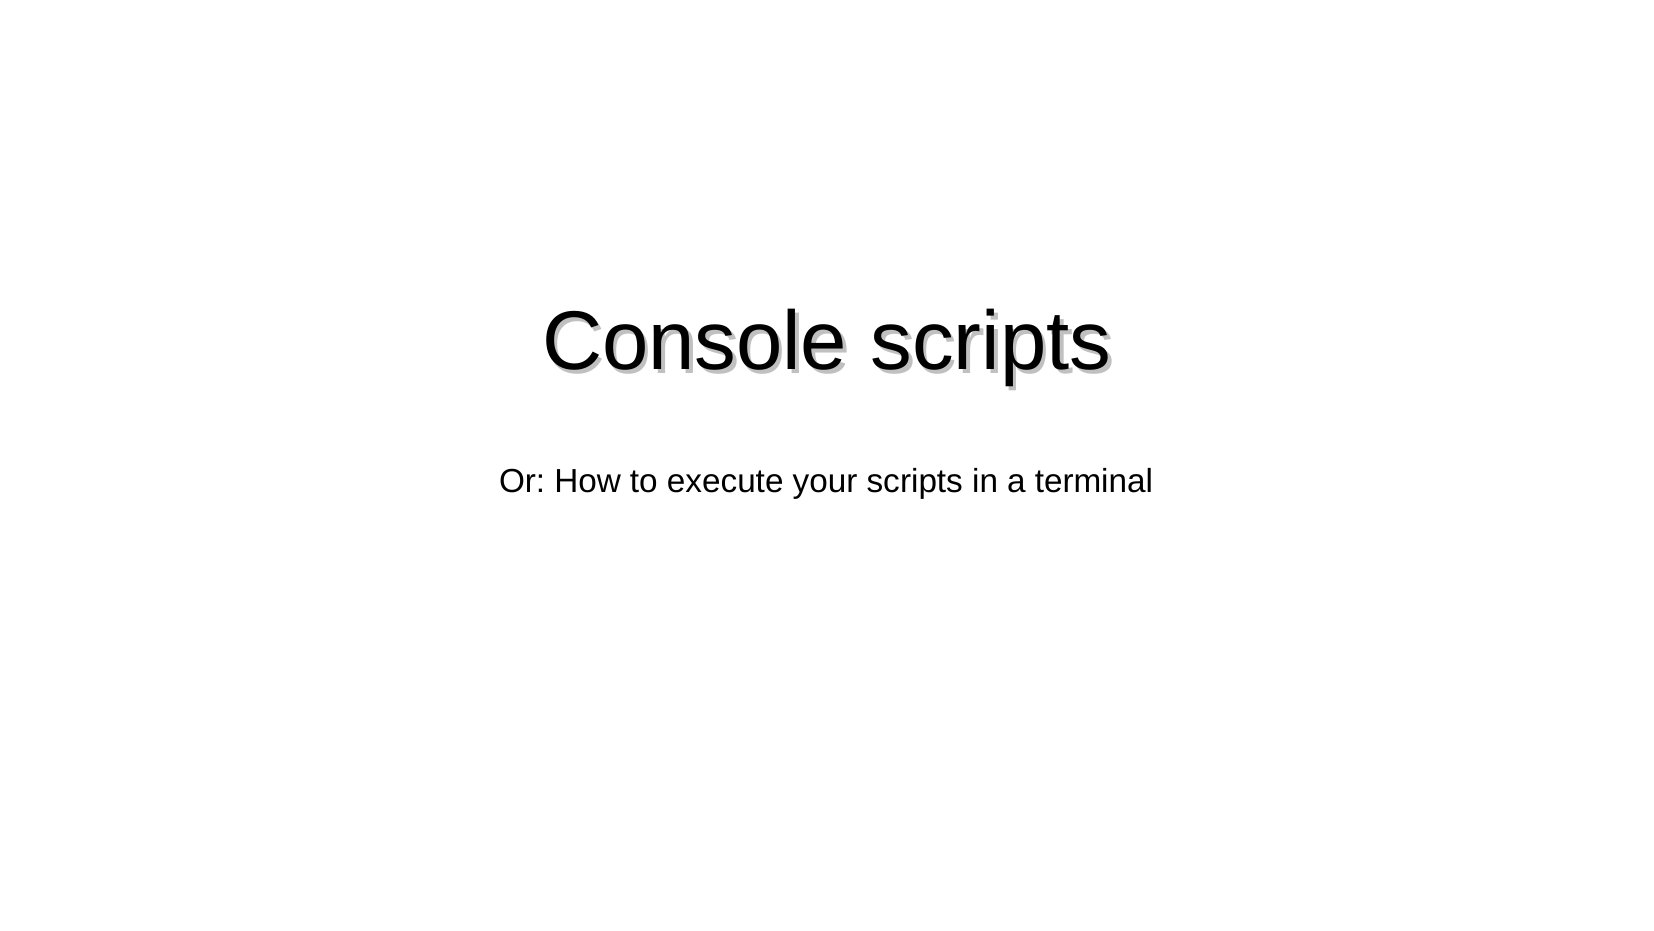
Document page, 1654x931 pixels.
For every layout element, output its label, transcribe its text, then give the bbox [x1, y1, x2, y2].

subtitle Console scripts Or: How to execute your scripts in a terminal [82, 37, 1571, 757]
